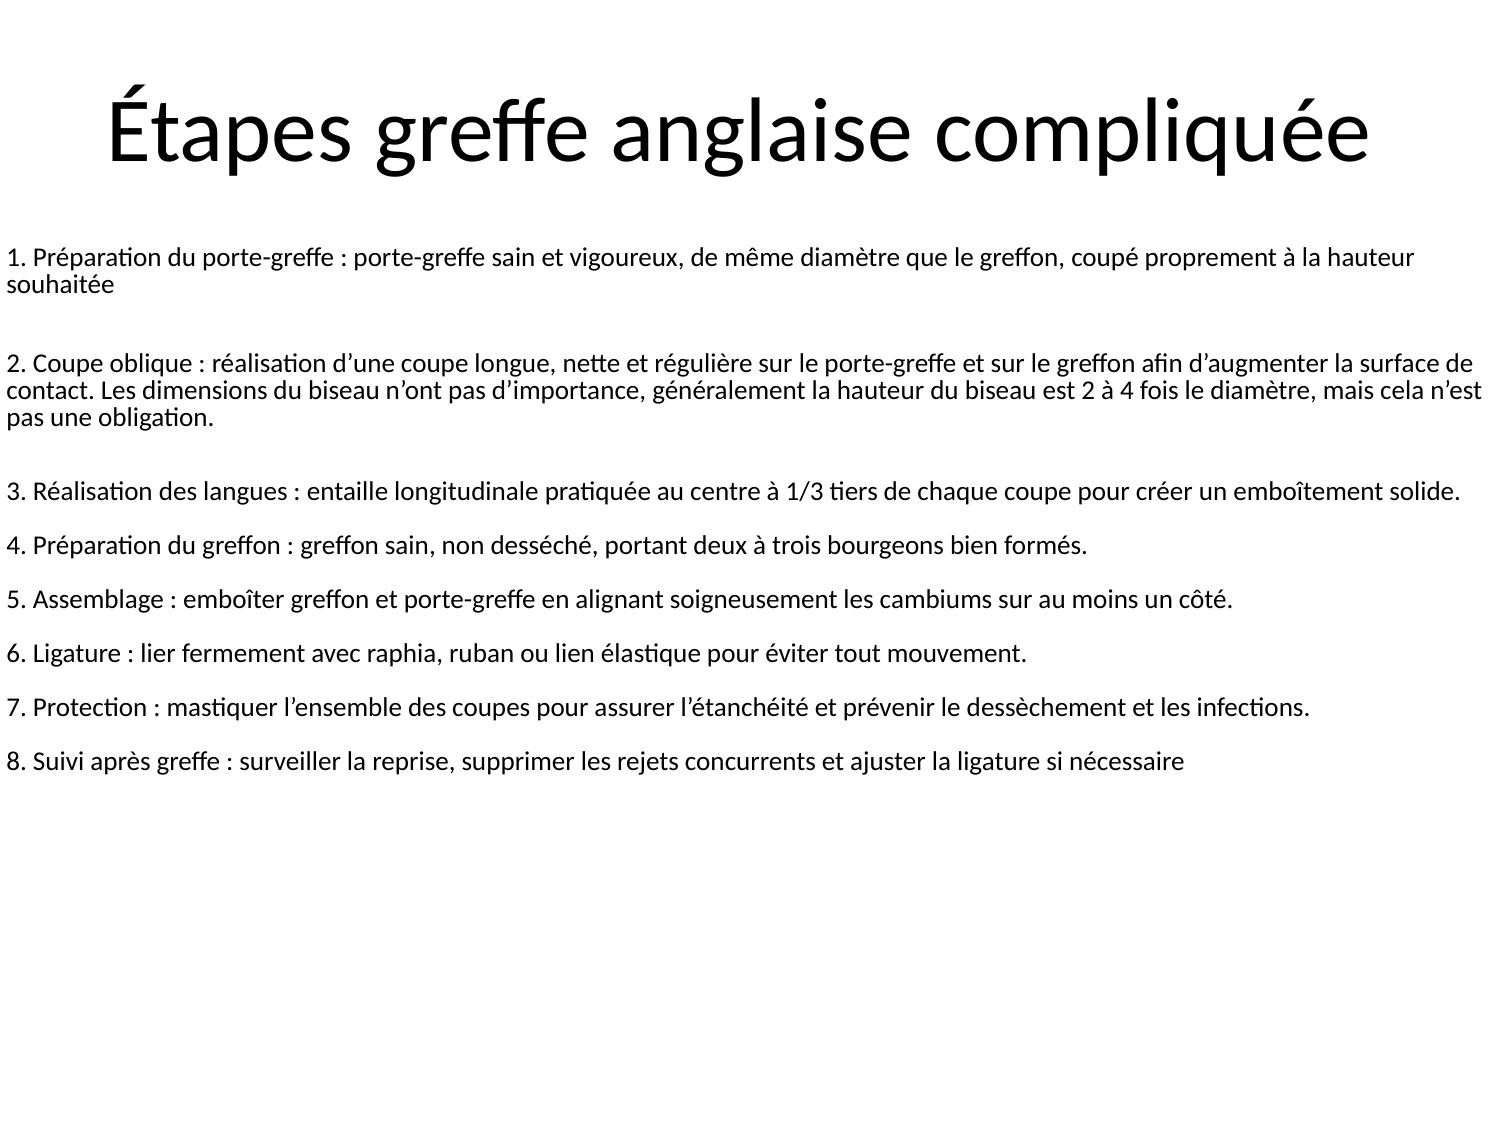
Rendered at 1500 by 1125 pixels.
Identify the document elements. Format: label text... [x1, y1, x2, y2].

text_box 1. Préparation du porte-greffe : porte-greffe sain et vigoureux, de même diamètre que le greffon, coupé proprement à la hauteur souhaitée 2. Coupe oblique : réalisation d’une coupe longue, nette et régulière sur le porte-greffe et sur le greffon afin d’augmenter la surface de contact. Les dimensions du biseau n’ont pas d’importance, généralement la hauteur du biseau est 2 à 4 fois le diamètre, mais cela n’est pas une obligation. 3. Réalisation des langues : entaille longitudinale pratiquée au centre à 1/3 tiers de chaque coupe pour créer un emboîtement solide. 4. Préparation du greffon : greffon sain, non desséché, portant deux à trois bourgeons bien formés. 5. Assemblage : emboîter greffon et porte-greffe en alignant soigneusement les cambiums sur au moins un côté. 6. Ligature : lier fermement avec raphia, ruban ou lien élastique pour éviter tout mouvement. 7. Protection : mastiquer l’ensemble des coupes pour assurer l’étanchéité et prévenir le dessèchement et les infections. 8. Suivi après greffe : surveiller la reprise, supprimer les rejets concurrents et ajuster la ligature si nécessaire [0, 178, 1500, 1034]
title Étapes greffe anglaise compliquée [0, 13, 1500, 178]
